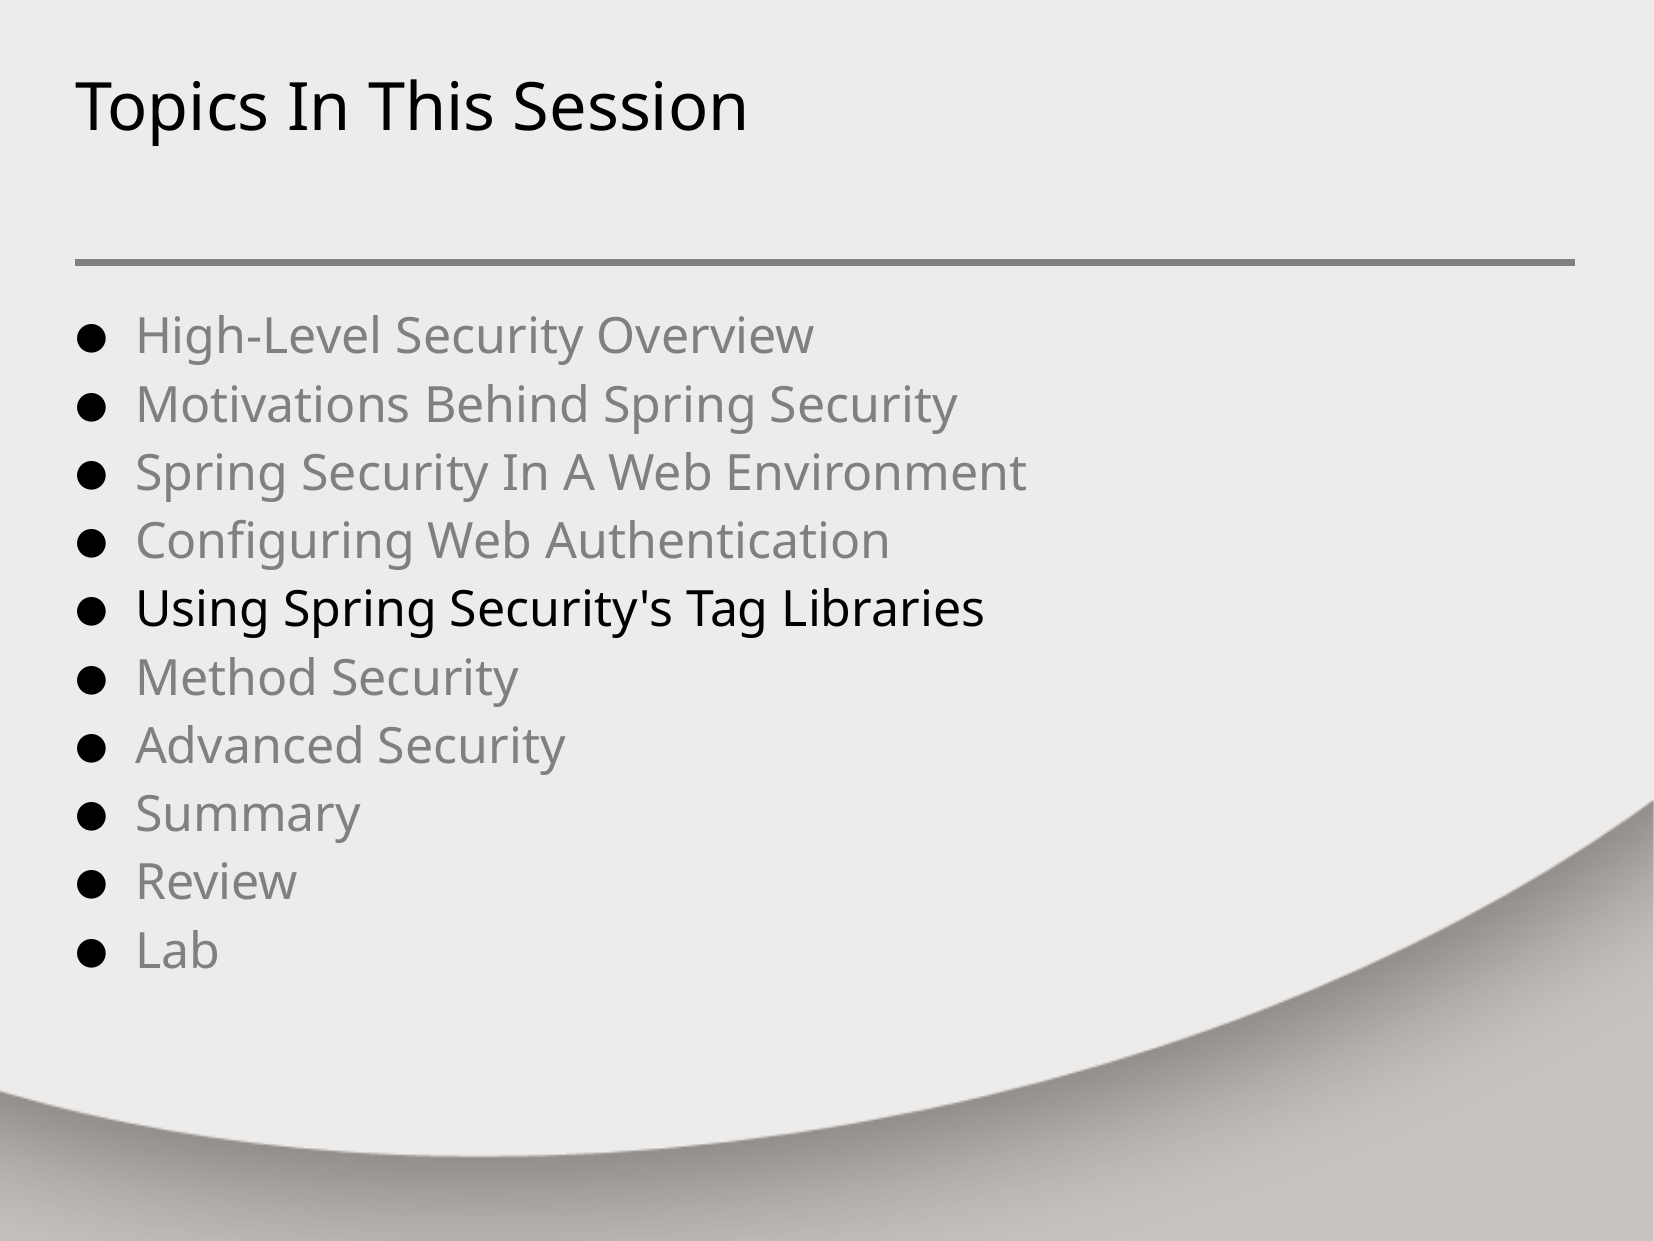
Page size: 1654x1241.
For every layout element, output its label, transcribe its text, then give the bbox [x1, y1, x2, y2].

title Topics In This Session [75, 75, 1576, 226]
list High-Level Security Overview Motivations Behind Spring Security Spring Security In A Web Environment Configuring Web Authentication Using Spring Security's Tag Libraries Method Security Advanced Security Summary Review Lab [75, 300, 1576, 1163]
picture [0, 0, 1654, 1241]
